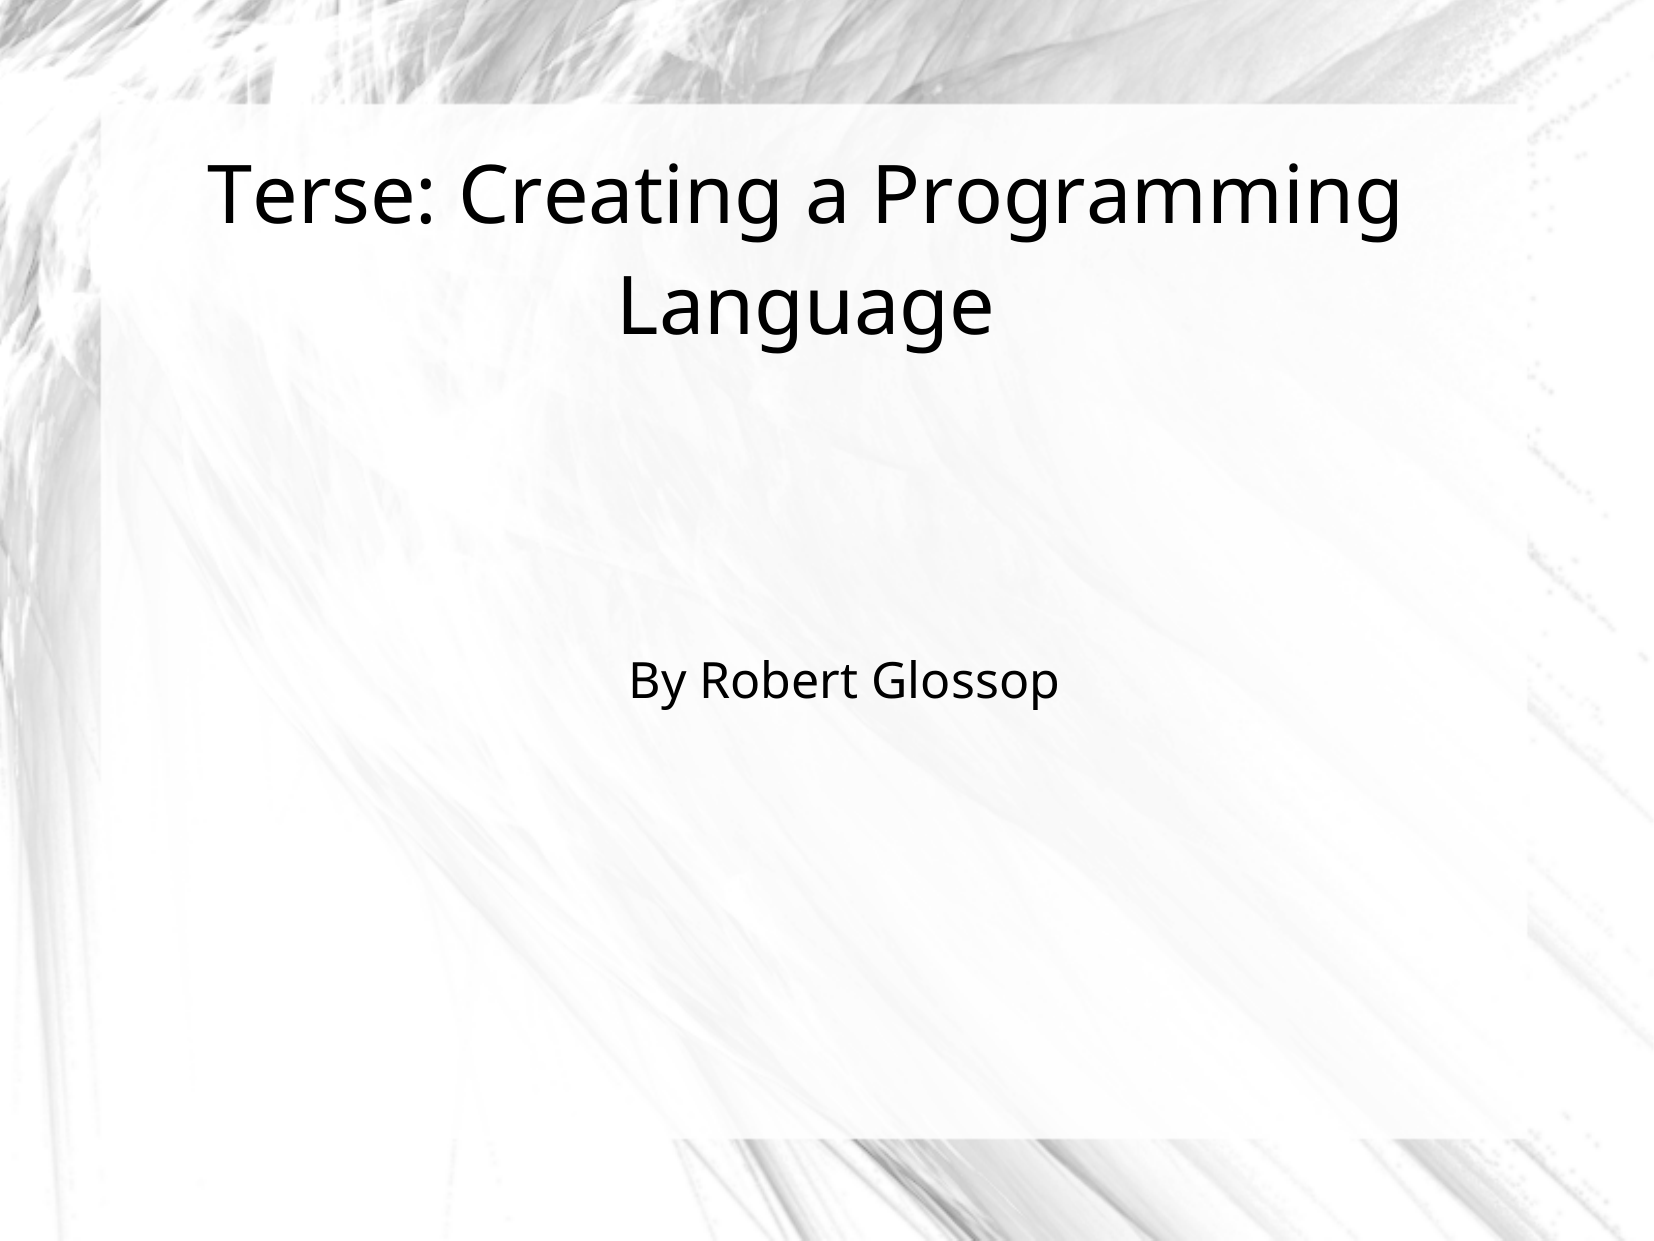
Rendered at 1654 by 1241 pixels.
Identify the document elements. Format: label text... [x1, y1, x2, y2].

picture [0, 0, 1654, 1241]
title Terse: Creating a Programming Language [112, 150, 1501, 346]
subtitle By Robert Glossop [118, 319, 1571, 1040]
